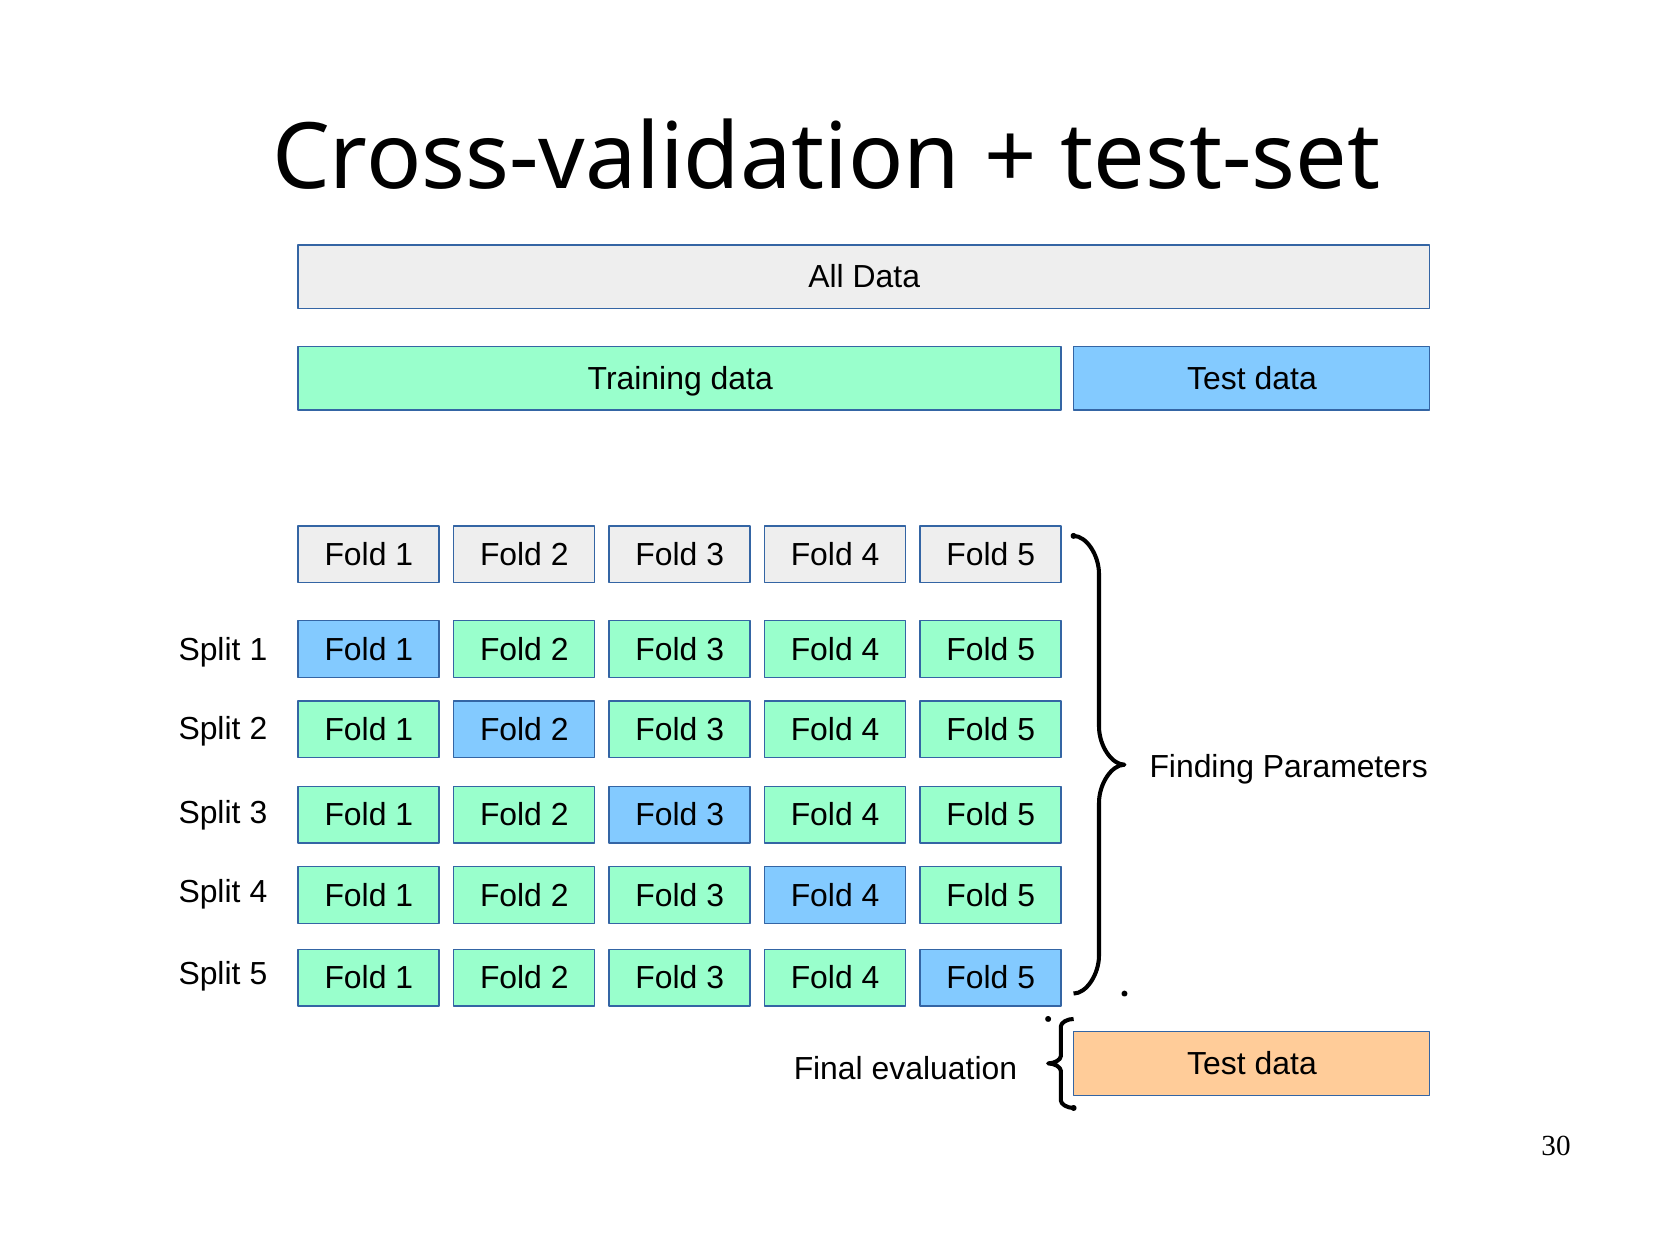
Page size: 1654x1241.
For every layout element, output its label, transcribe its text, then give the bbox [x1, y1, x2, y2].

title Cross-validation + test-set [82, 49, 1571, 257]
picture [180, 244, 1431, 1111]
